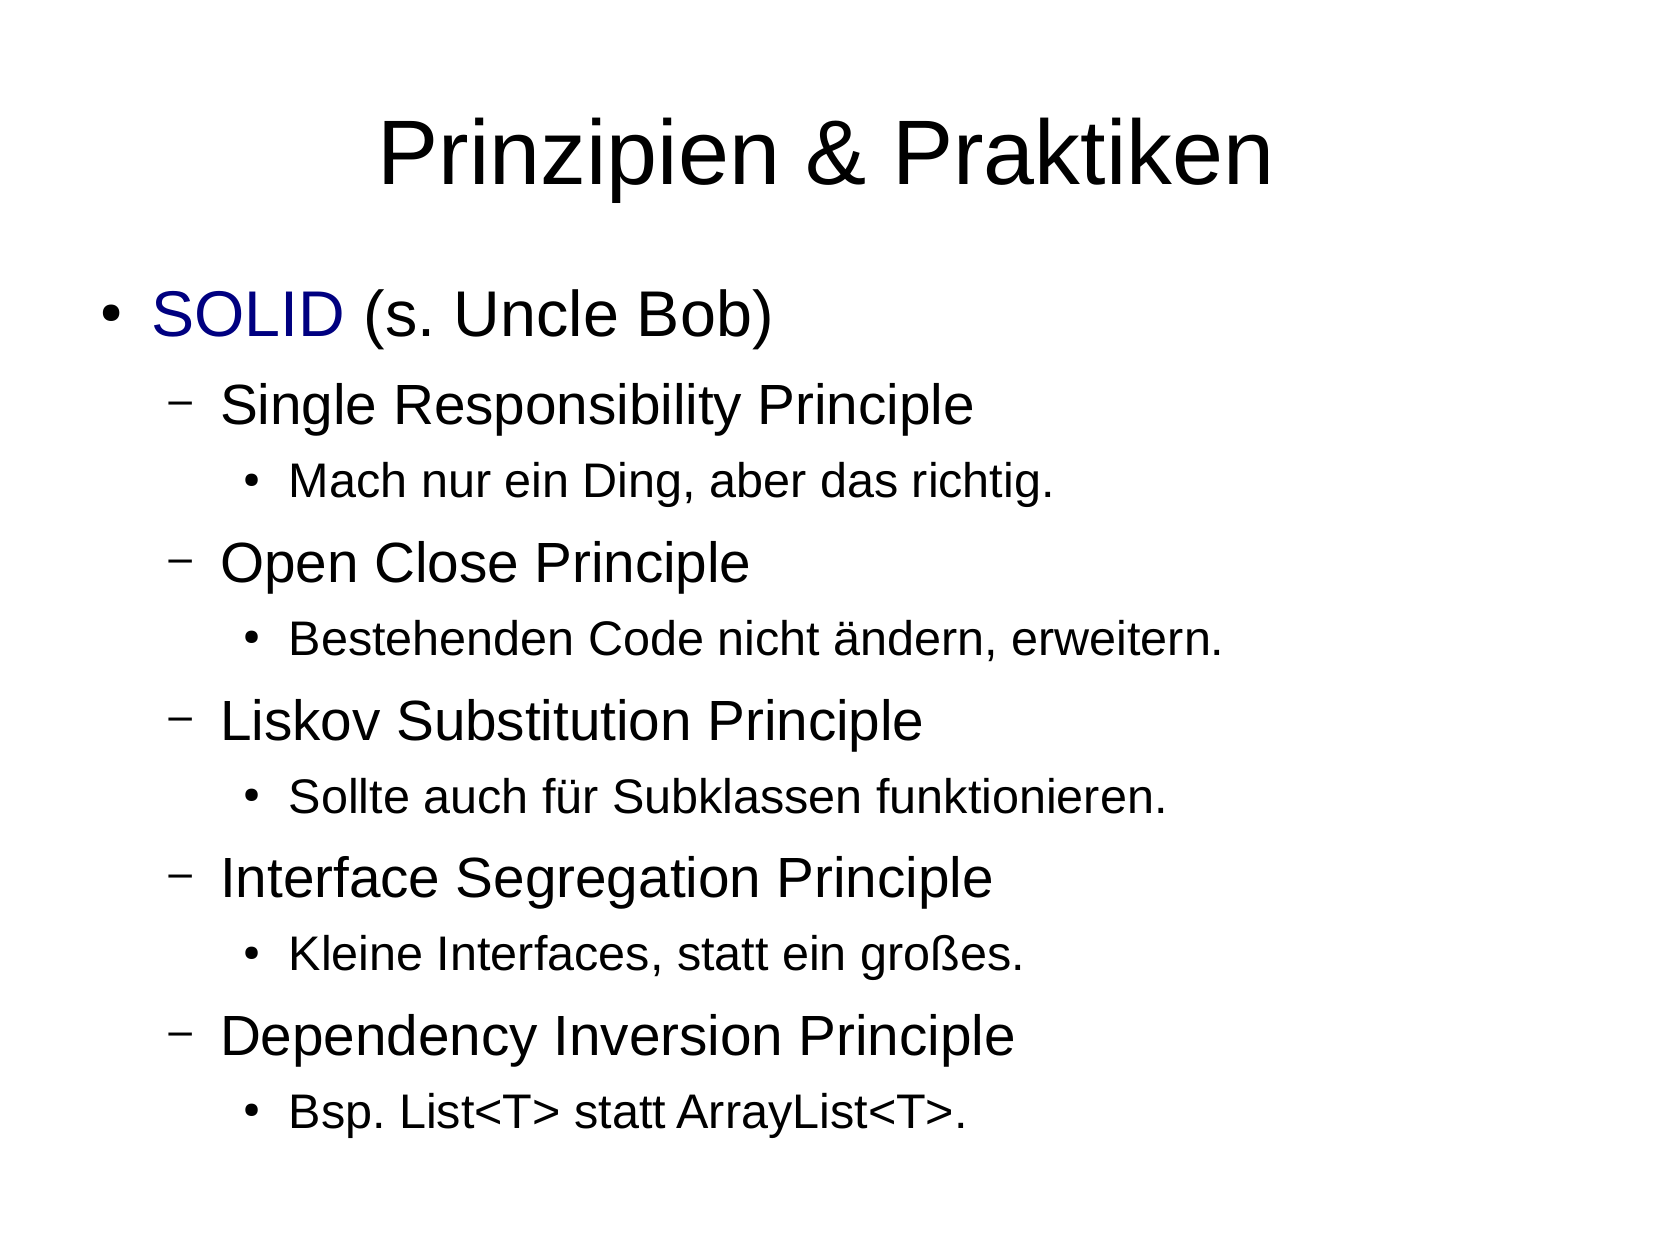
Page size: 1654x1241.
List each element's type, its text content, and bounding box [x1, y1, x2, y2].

list SOLID (s. Uncle Bob) Single Responsibility Principle Mach nur ein Ding, aber das richtig. Open Close Principle Bestehenden Code nicht ändern, erweitern. Liskov Substitution Principle Sollte auch für Subklassen funktionieren. Interface Segregation Principle Kleine Interfaces, statt ein großes. Dependency Inversion Principle Bsp. List<T> statt ArrayList<T>. [82, 278, 1516, 1143]
title Prinzipien & Praktiken [82, 49, 1571, 257]
